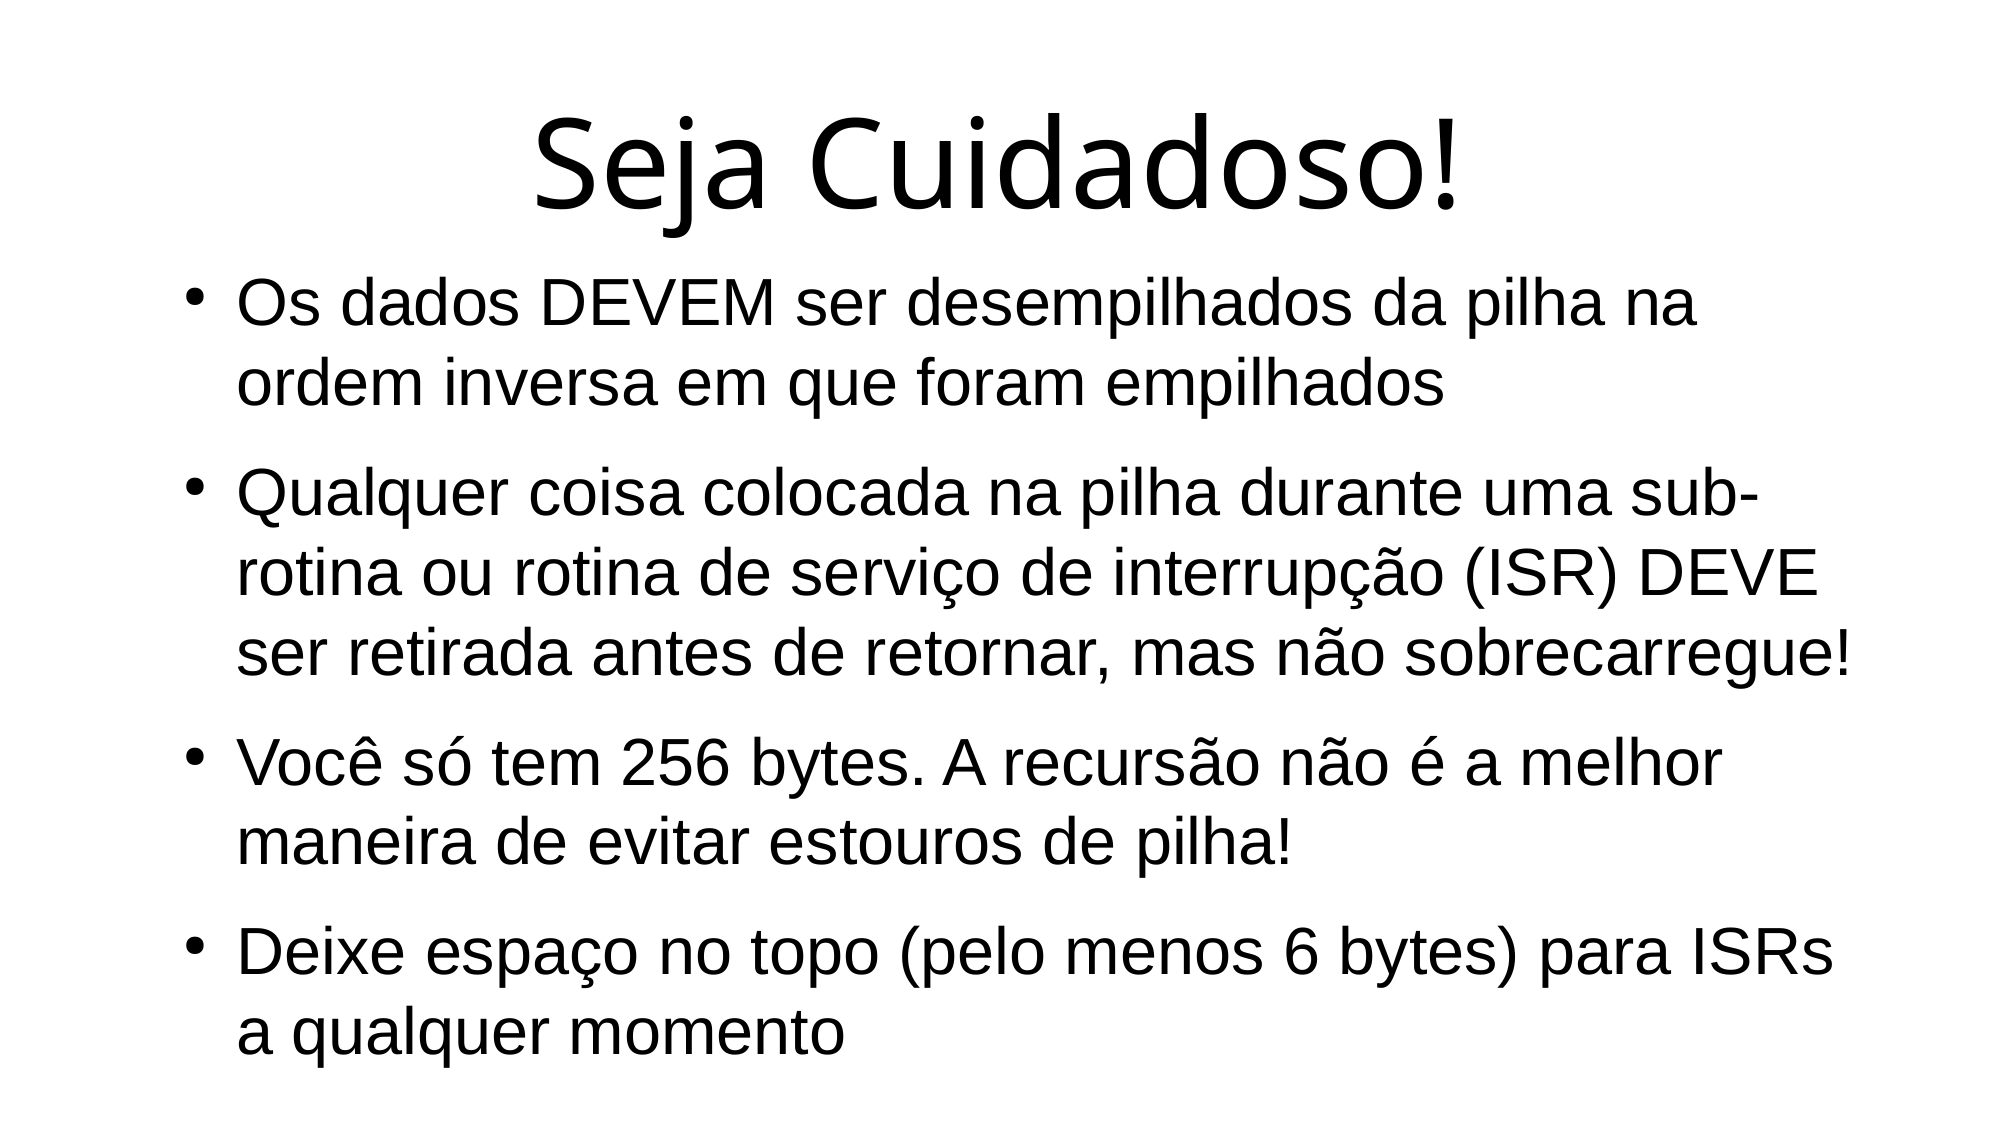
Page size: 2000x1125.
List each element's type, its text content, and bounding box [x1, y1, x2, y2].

title Seja Cuidadoso! [30, 59, 1966, 278]
list Os dados DEVEM ser desempilhados da pilha na ordem inversa em que foram empilhados Qualquer coisa colocada na pilha durante uma sub-rotina ou rotina de serviço de interrupção (ISR) DEVE ser retirada antes de retornar, mas não sobrecarregue! Você só tem 256 bytes. A recursão não é a melhor maneira de evitar estouros de pilha! Deixe espaço no topo (pelo menos 6 bytes) para ISRs a qualquer momento [150, 278, 1876, 1077]
